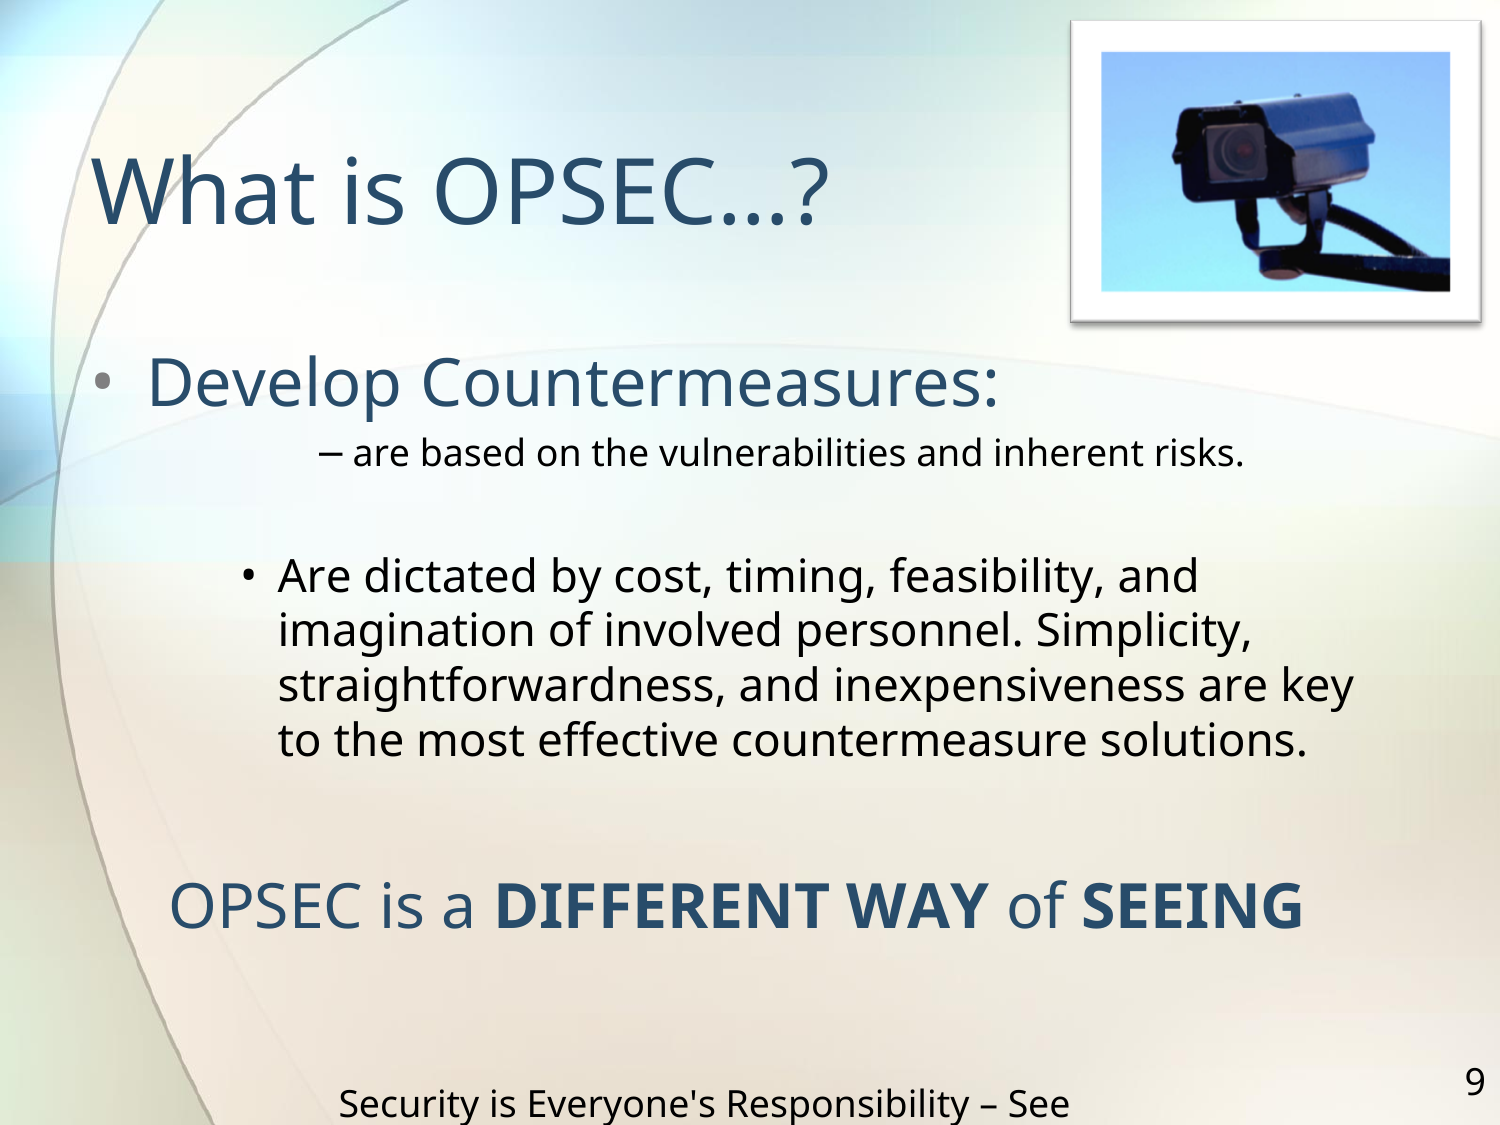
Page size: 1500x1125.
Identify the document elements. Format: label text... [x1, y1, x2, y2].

text_box <number> [1449, 1050, 1500, 1125]
text_box Security is Everyone's Responsibility – See Something, Say Something! [323, 1071, 1177, 1125]
title What is OPSEC…? [74, 112, 1060, 263]
list Develop Countermeasures: are based on the vulnerabilities and inherent risks. Are dictated by cost, timing, feasibility, and imagination of involved personnel. Simplicity, straightforwardness, and inexpensiveness are key to the most effective countermeasure solutions. OPSEC is a DIFFERENT WAY of SEEING [74, 312, 1400, 1051]
picture [0, 0, 1500, 1125]
